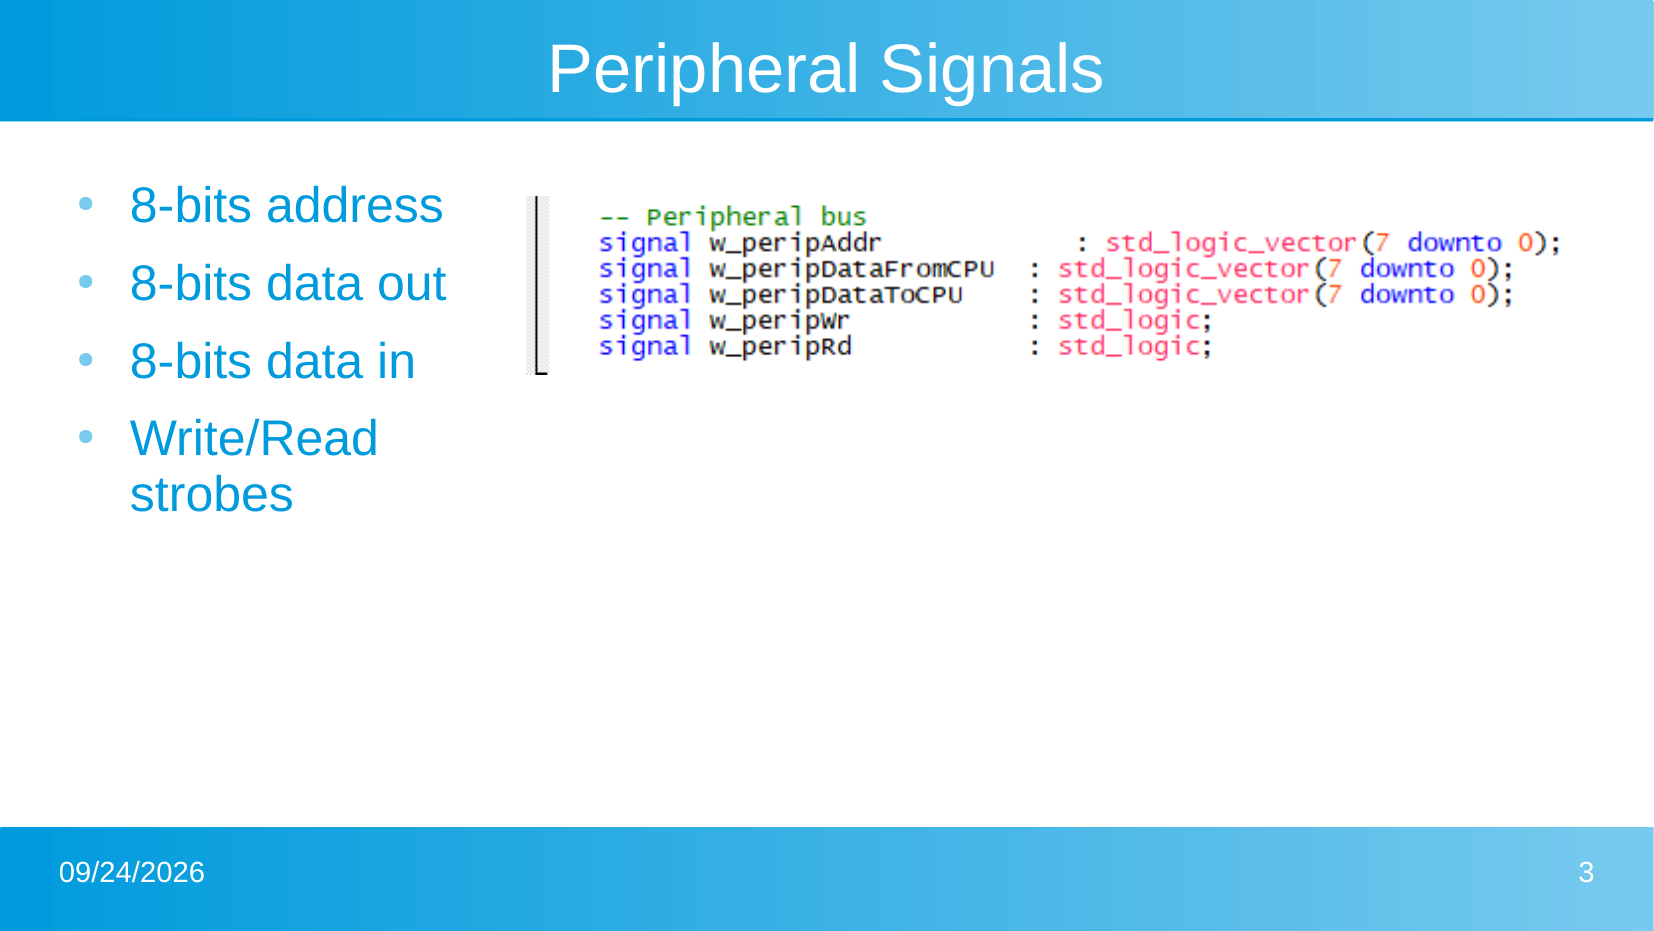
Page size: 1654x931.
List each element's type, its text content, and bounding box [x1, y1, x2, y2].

title Peripheral Signals [59, 29, 1595, 108]
list 8-bits address 8-bits data out 8-bits data in Write/Read strobes [59, 177, 526, 768]
picture [526, 196, 1570, 376]
